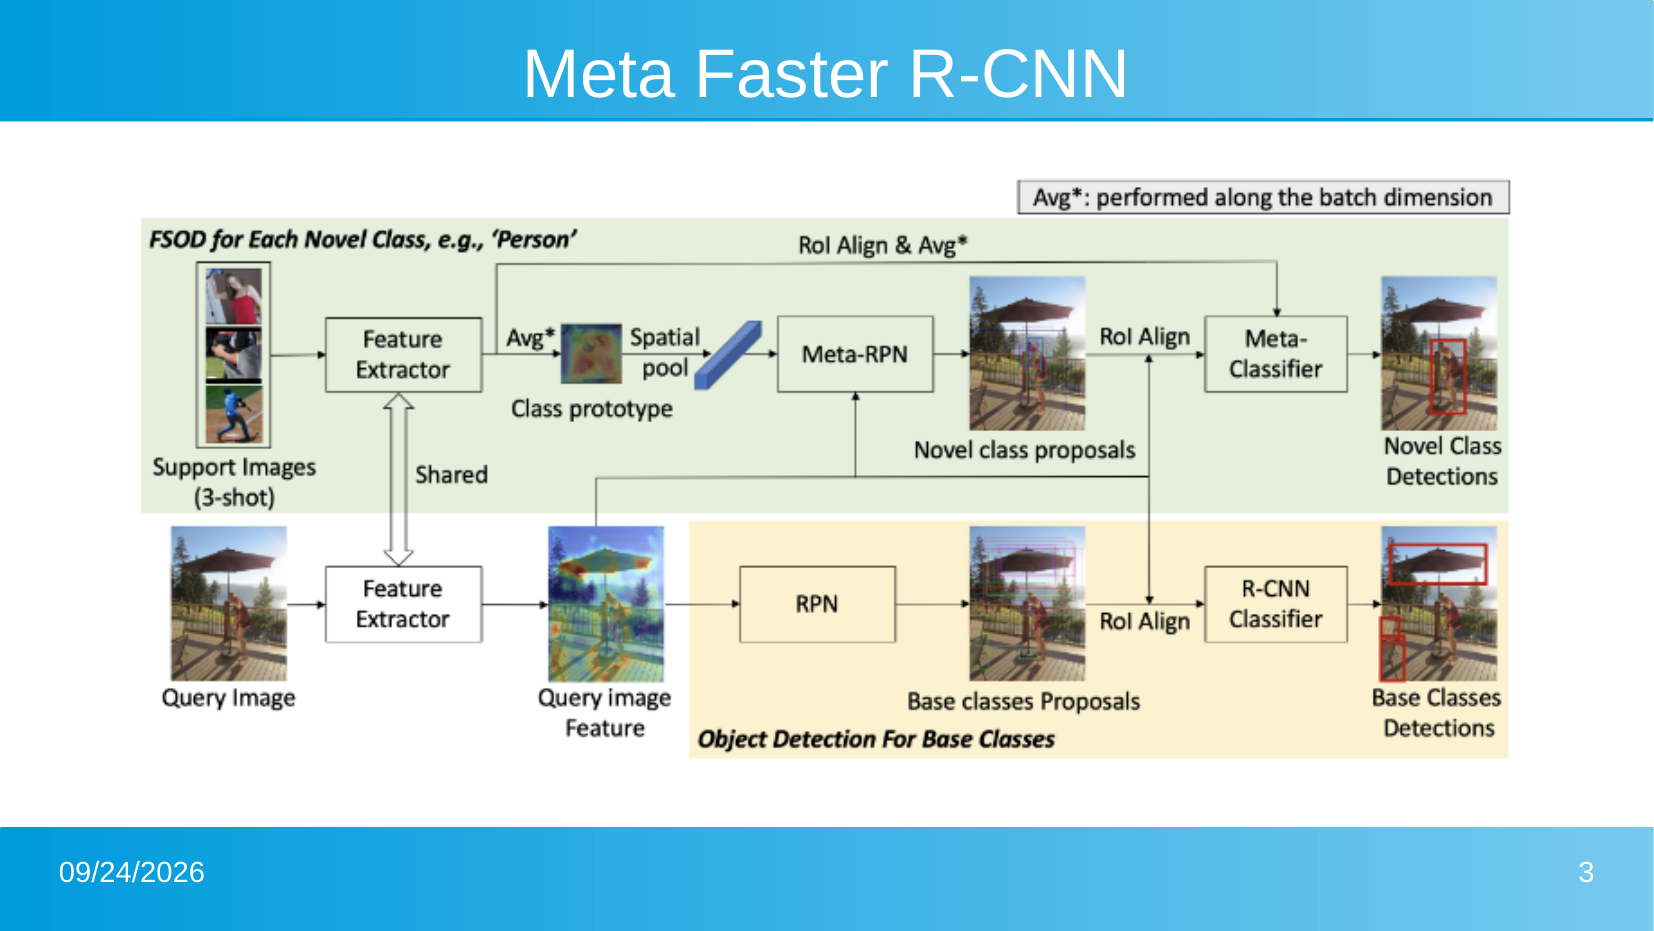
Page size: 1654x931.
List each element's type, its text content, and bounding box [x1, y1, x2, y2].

picture [138, 177, 1516, 768]
title Meta Faster R-CNN Feature Alignment [59, 0, 1595, 226]
